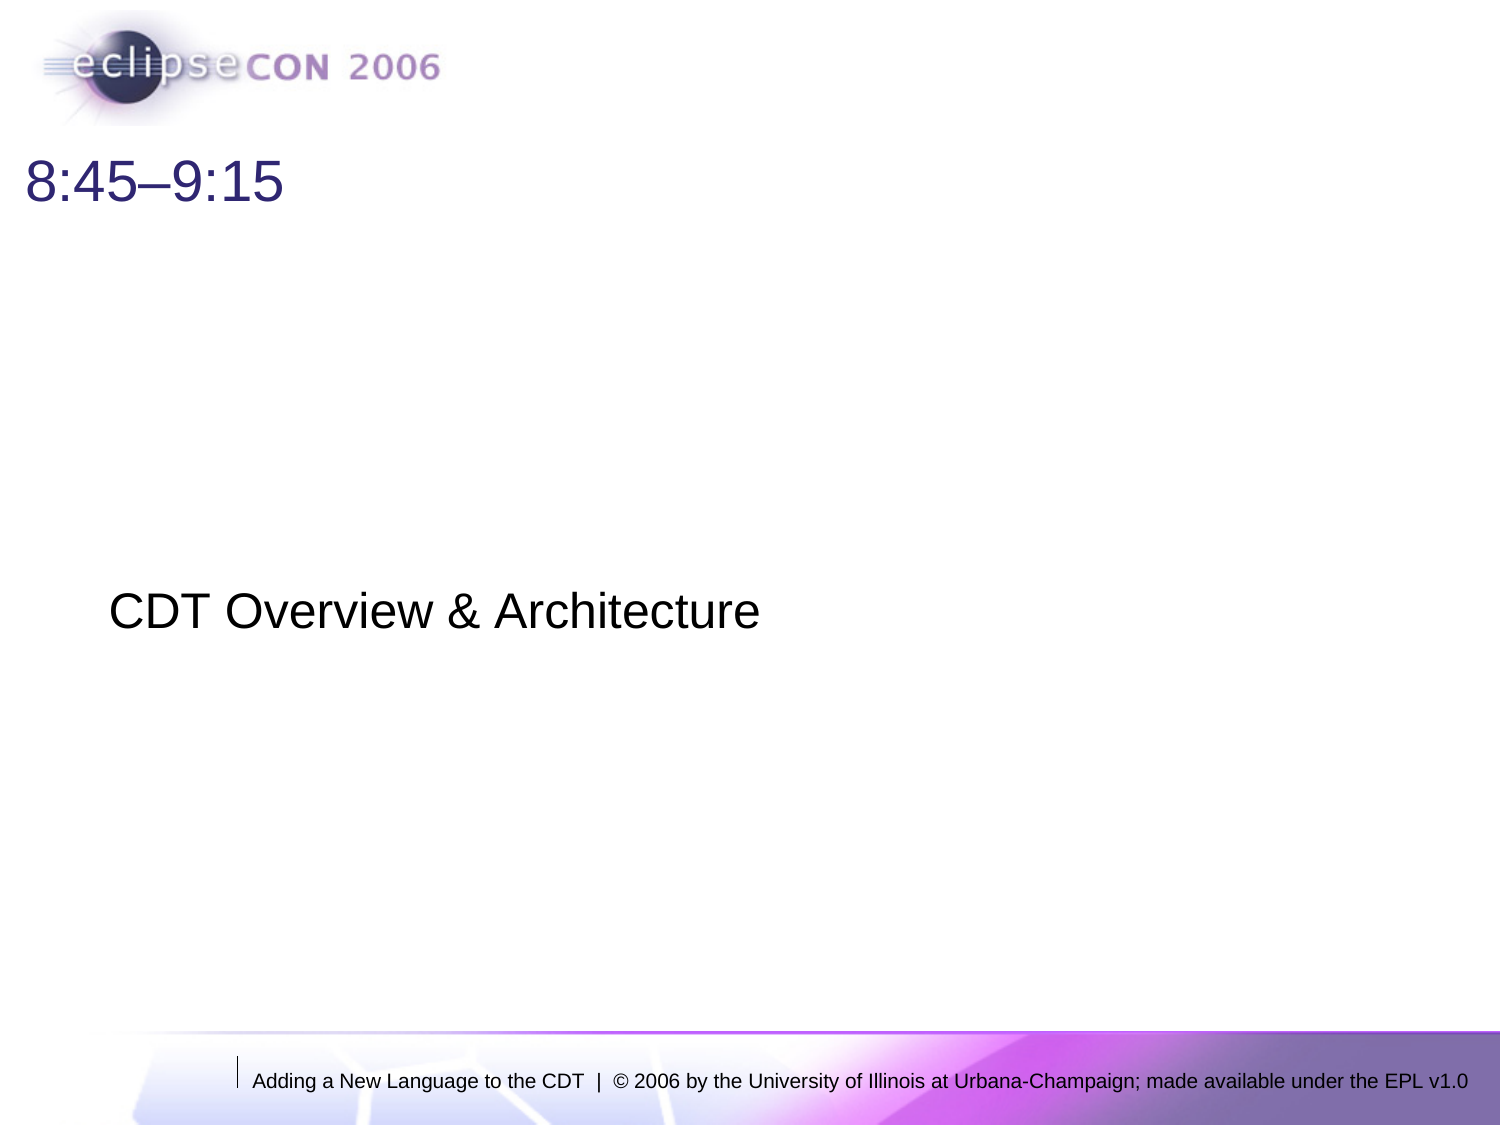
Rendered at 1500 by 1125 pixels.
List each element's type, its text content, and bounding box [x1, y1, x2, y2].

title 8:45–9:15 [25, 142, 1378, 225]
picture [31, 10, 1040, 126]
picture [0, 1031, 1500, 1125]
subtitle CDT Overview & Architecture [108, 291, 1378, 932]
